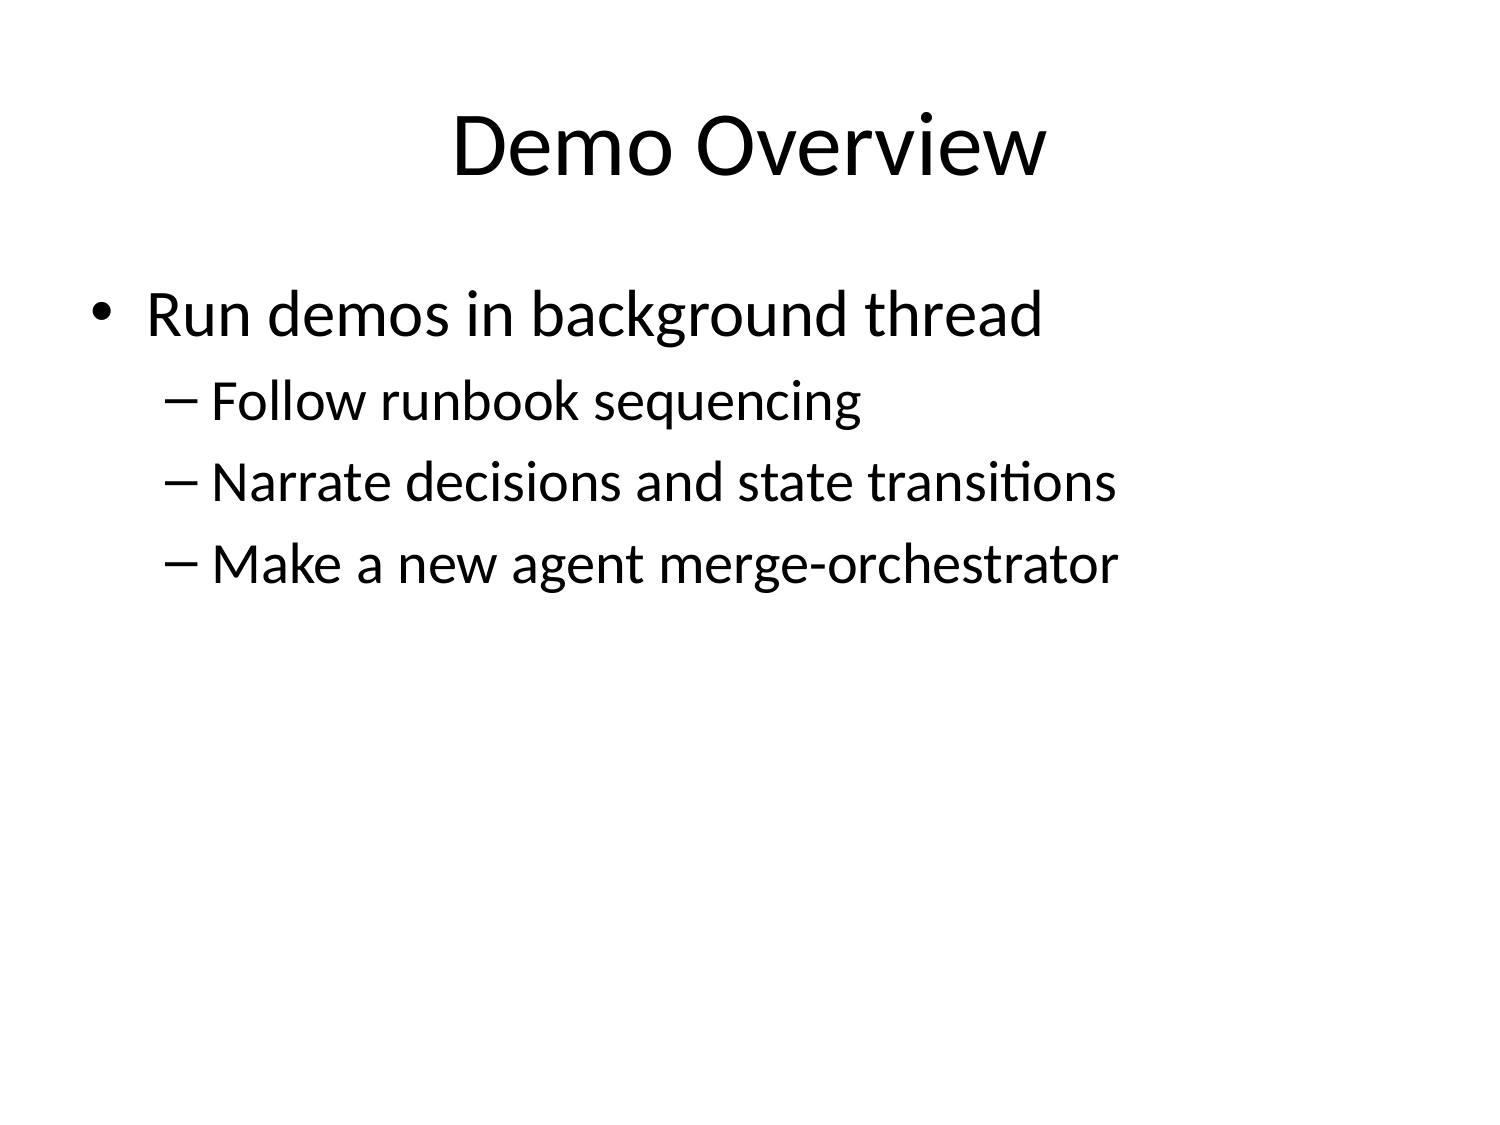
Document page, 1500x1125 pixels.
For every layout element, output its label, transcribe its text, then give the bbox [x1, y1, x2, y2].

title Demo Overview [75, 45, 1425, 233]
list Run demos in background thread Follow runbook sequencing Narrate decisions and state transitions Make a new agent merge-orchestrator [75, 262, 1425, 1005]
